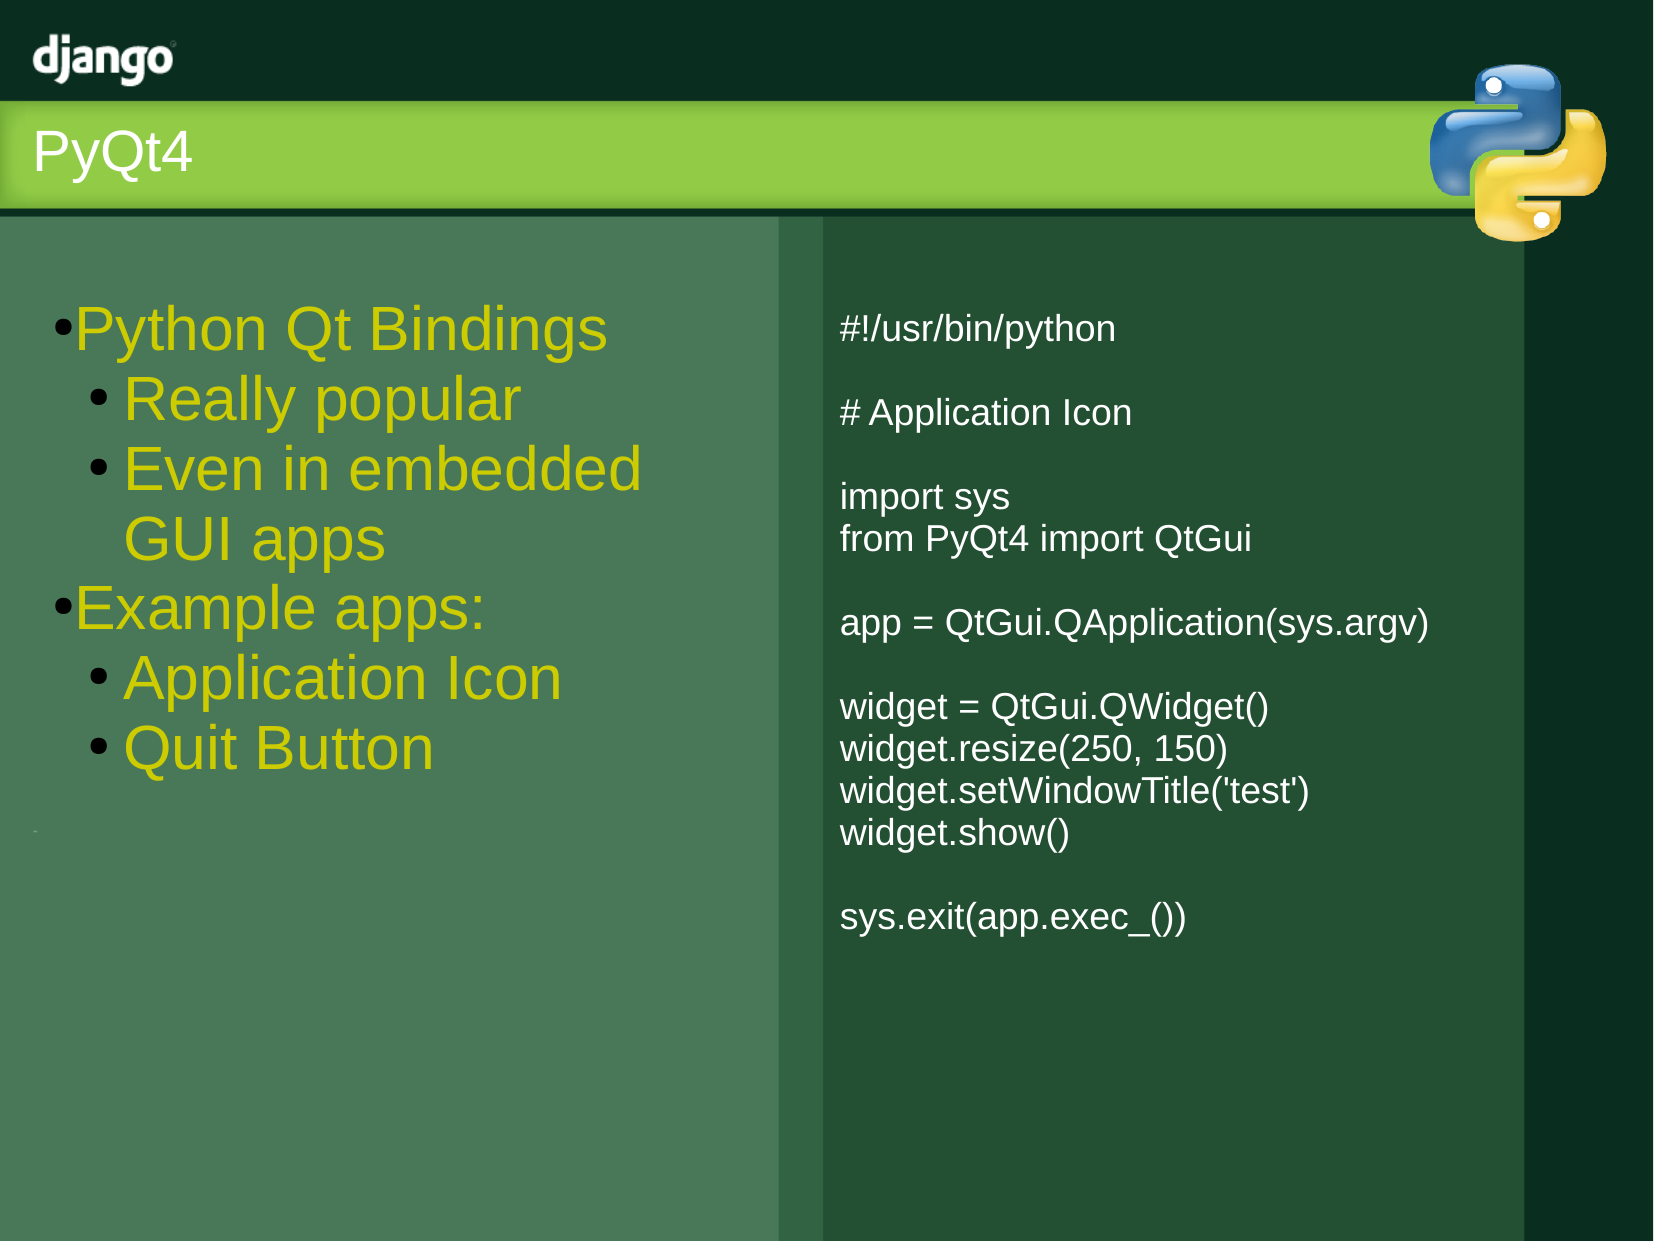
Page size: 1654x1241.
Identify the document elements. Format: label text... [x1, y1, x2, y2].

text_box #!/usr/bin/python # Application Icon import sys from PyQt4 import QtGui app = QtGui.QApplication(sys.argv) widget = QtGui.QWidget() widget.resize(250, 150) widget.setWindowTitle('test') widget.show() sys.exit(app.exec_()) [825, 300, 1501, 1201]
picture [0, 0, 1654, 1241]
text_box Python Qt Bindings Really popular Even in embedded GUI apps Example apps: Application Icon Quit Button [37, 286, 751, 1201]
text_box PyQt4 [17, 111, 1031, 257]
